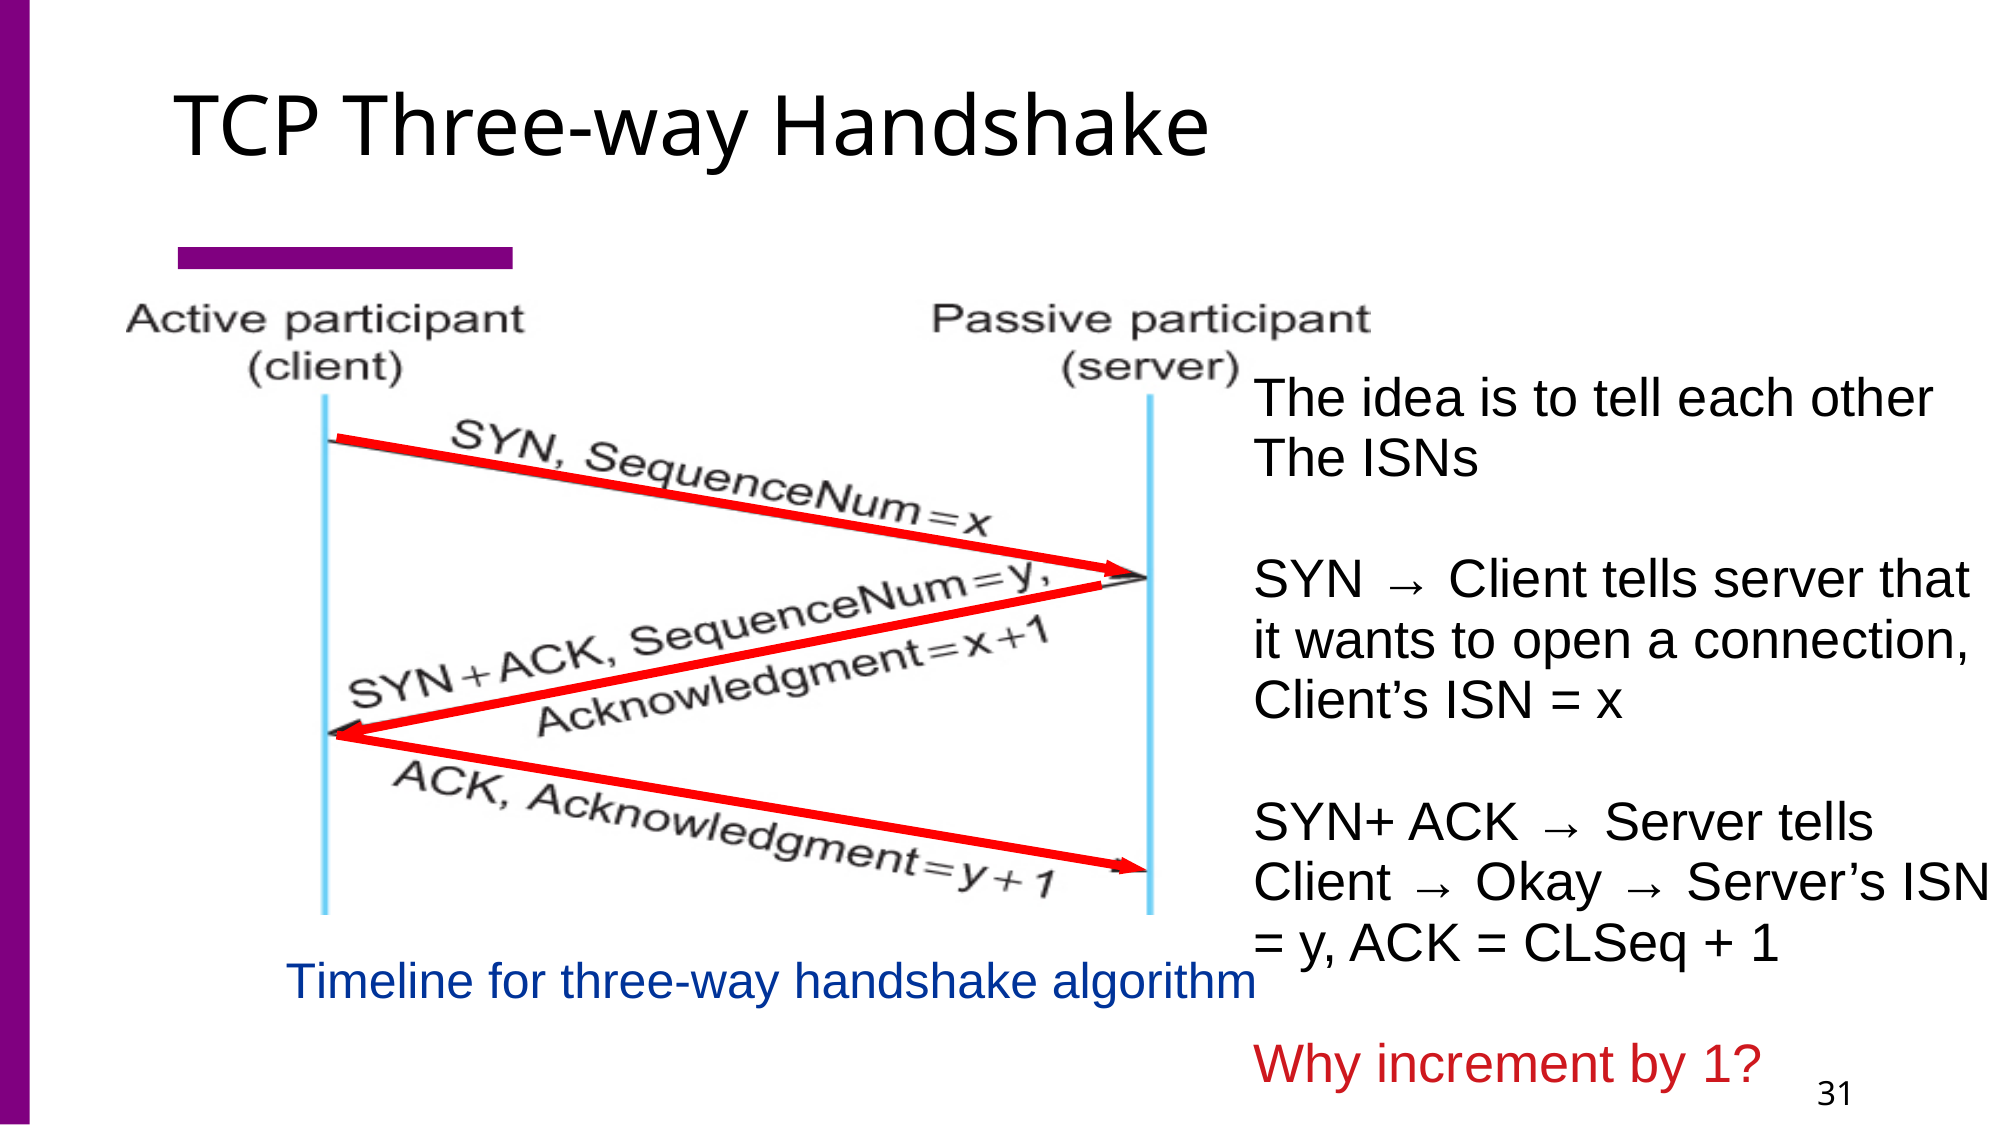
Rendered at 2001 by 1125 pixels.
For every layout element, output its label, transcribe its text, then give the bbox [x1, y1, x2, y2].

text_box The idea is to tell each other The ISNs SYN → Client tells server that it wants to open a connection, Client’s ISN = x SYN+ ACK → Server tells Client → Okay → Server’s ISN = y, ACK = CLSeq + 1 Why increment by 1? [1238, 360, 2000, 1102]
text_box Timeline for three-way handshake algorithm [86, 940, 1238, 1016]
title TCP Three-way Handshake [123, 24, 1936, 180]
picture [126, 299, 1371, 916]
